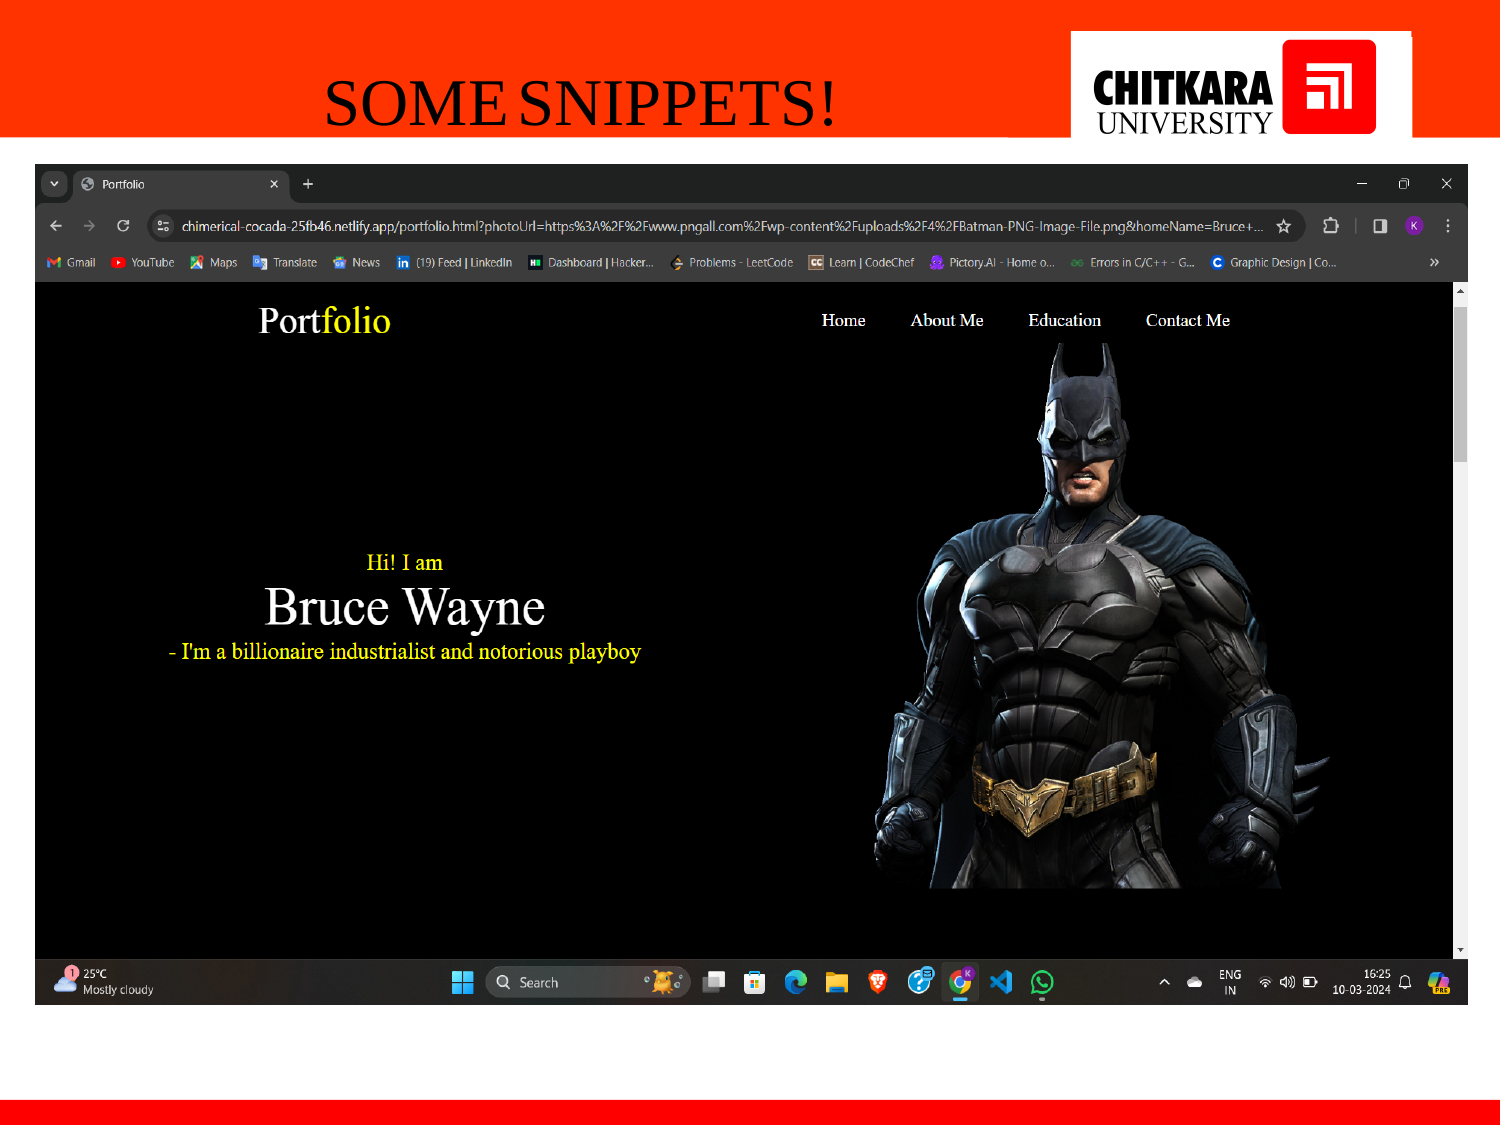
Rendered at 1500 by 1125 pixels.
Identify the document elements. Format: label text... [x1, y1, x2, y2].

title SOME SNIPPETS! [75, 57, 1089, 141]
picture [35, 164, 1468, 1005]
